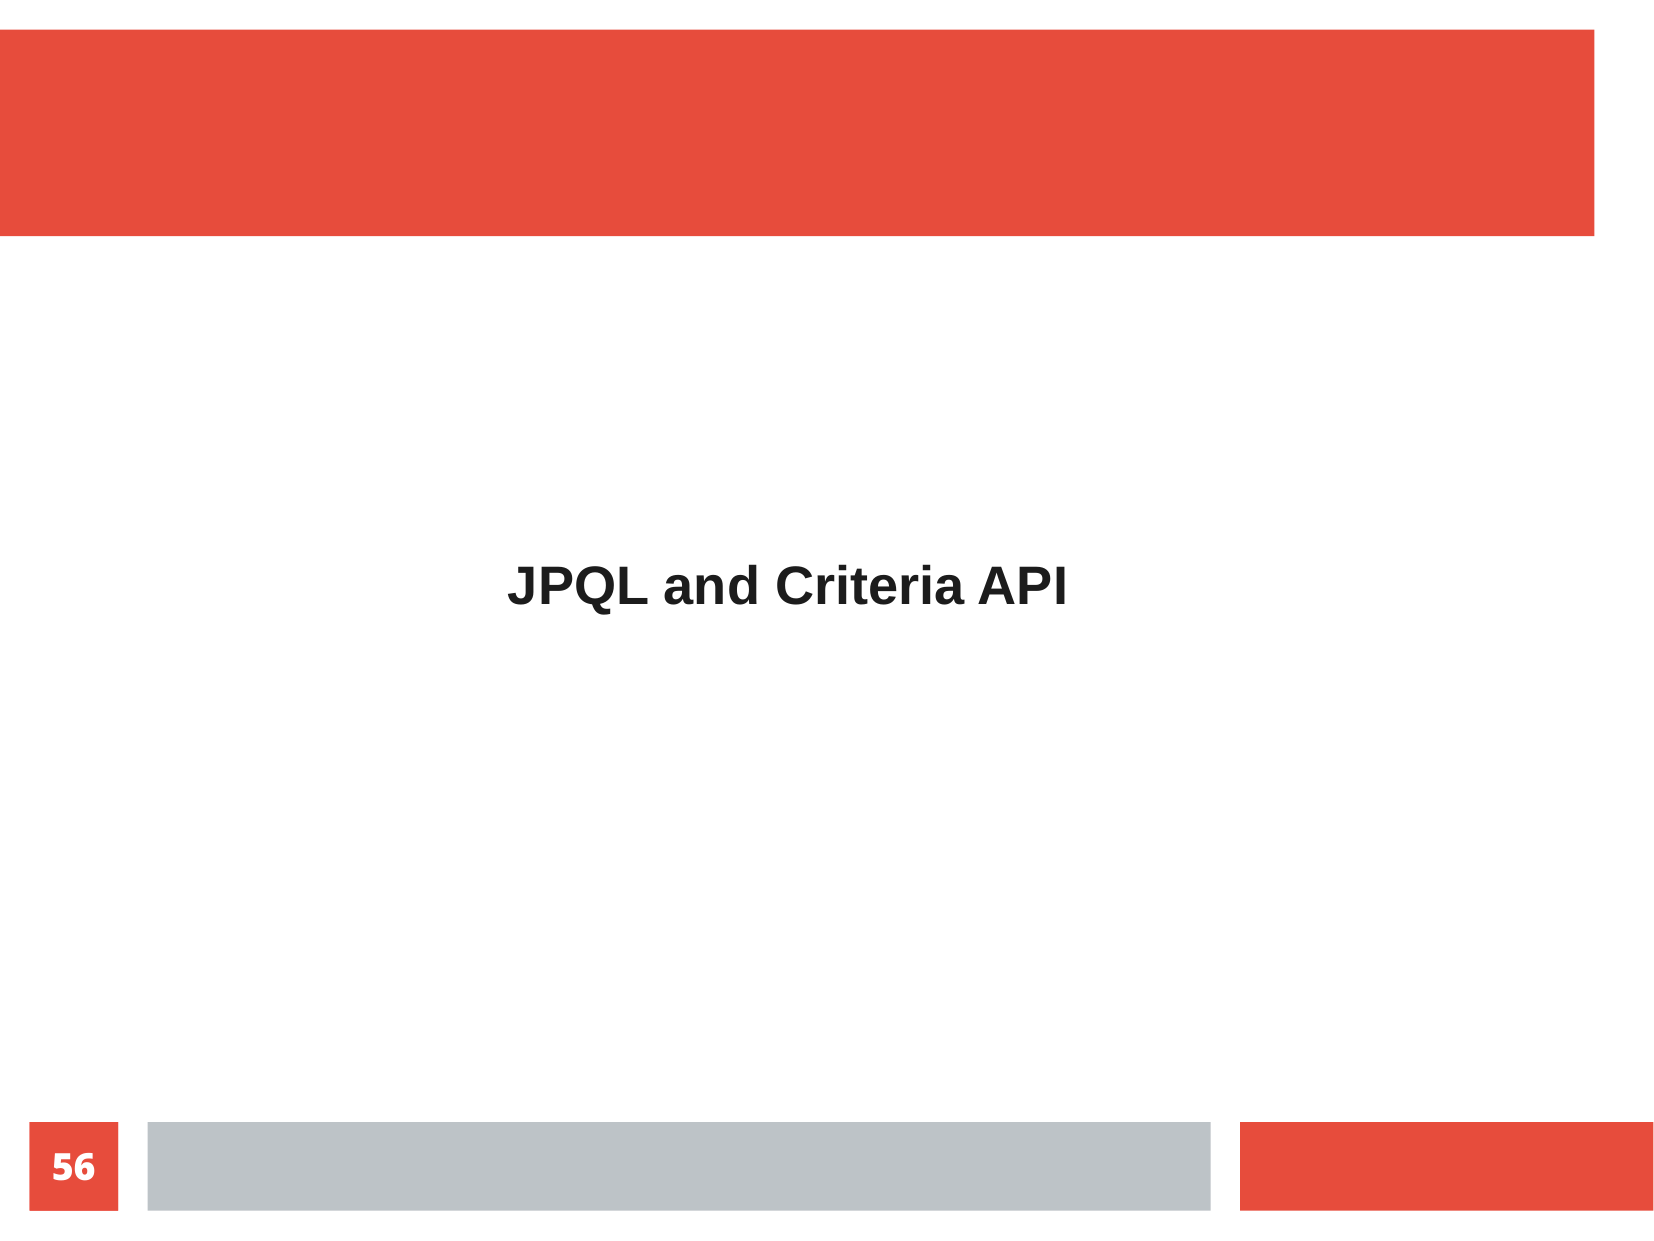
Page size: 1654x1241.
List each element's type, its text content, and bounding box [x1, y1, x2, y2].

subtitle JPQL and Criteria API [507, 555, 1087, 650]
